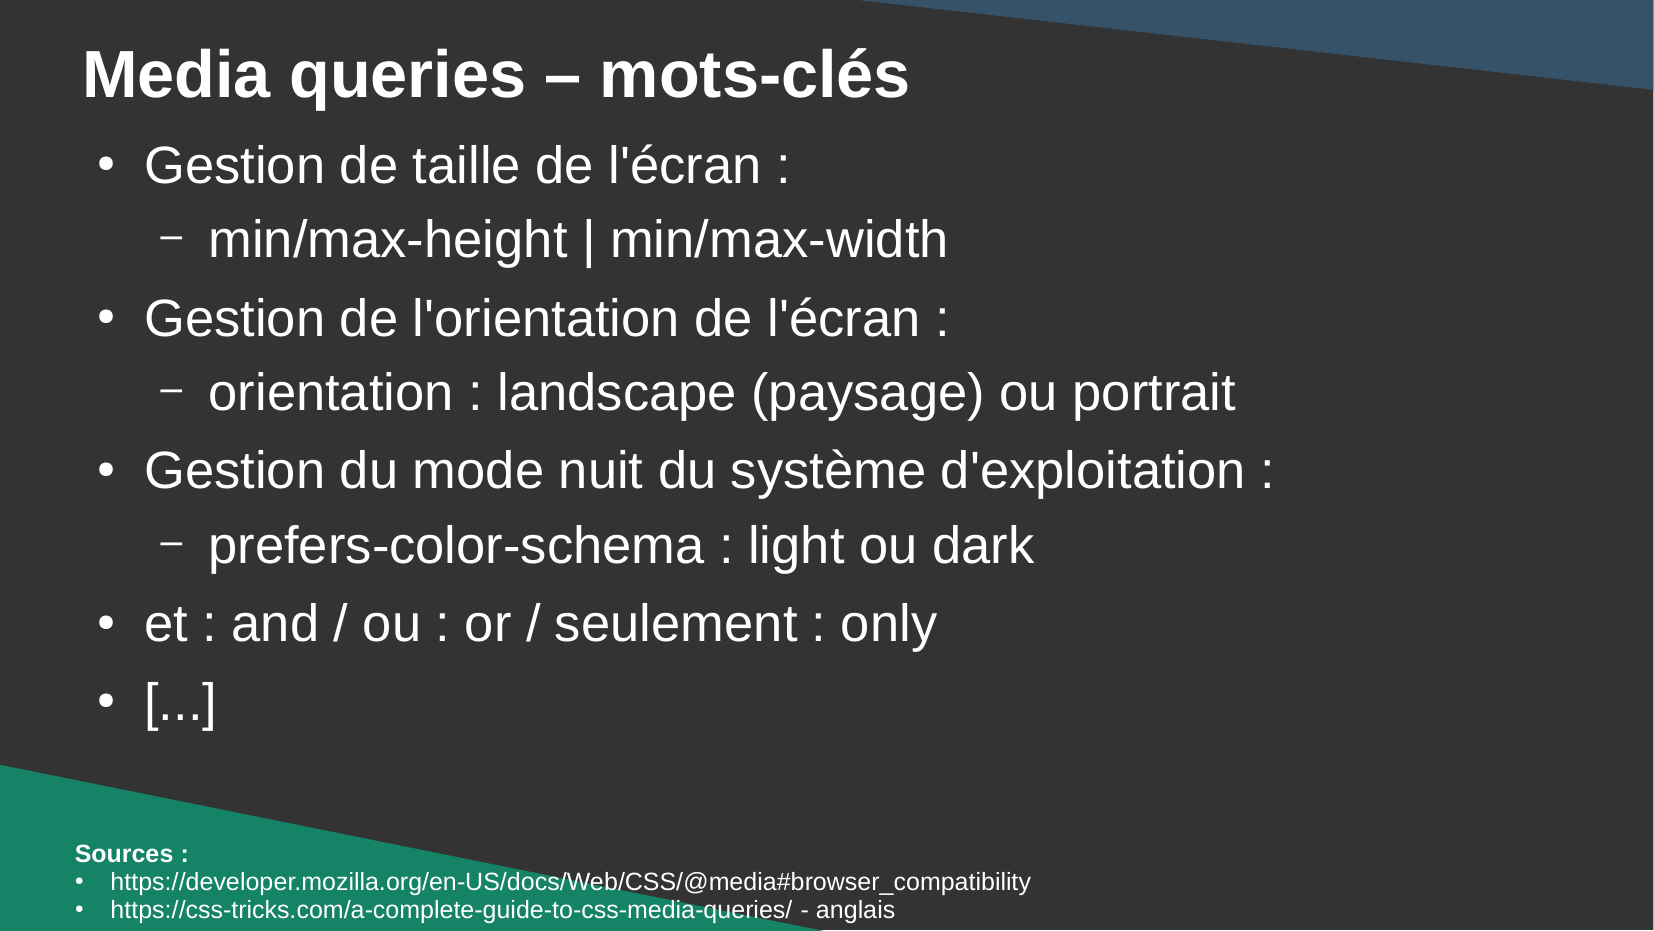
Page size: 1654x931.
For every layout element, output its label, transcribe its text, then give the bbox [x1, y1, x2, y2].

text_box [0, 764, 334, 931]
text_box [857, 0, 1654, 90]
text_box Sources : https://developer.mozilla.org/en-US/docs/Web/CSS/@media#browser_compatibility https://css-tricks.com/a-complete-guide-to-css-media-queries/ - anglais [60, 832, 1546, 931]
title Media queries – mots-clés [82, 37, 1571, 122]
list Gestion de taille de l'écran : min/max-height | min/max-width Gestion de l'orientation de l'écran : orientation : landscape (paysage) ou portrait Gestion du mode nuit du système d'exploitation : prefers-color-schema : light ou dark et : and / ou : or / seulement : only [...] [80, 135, 1605, 733]
